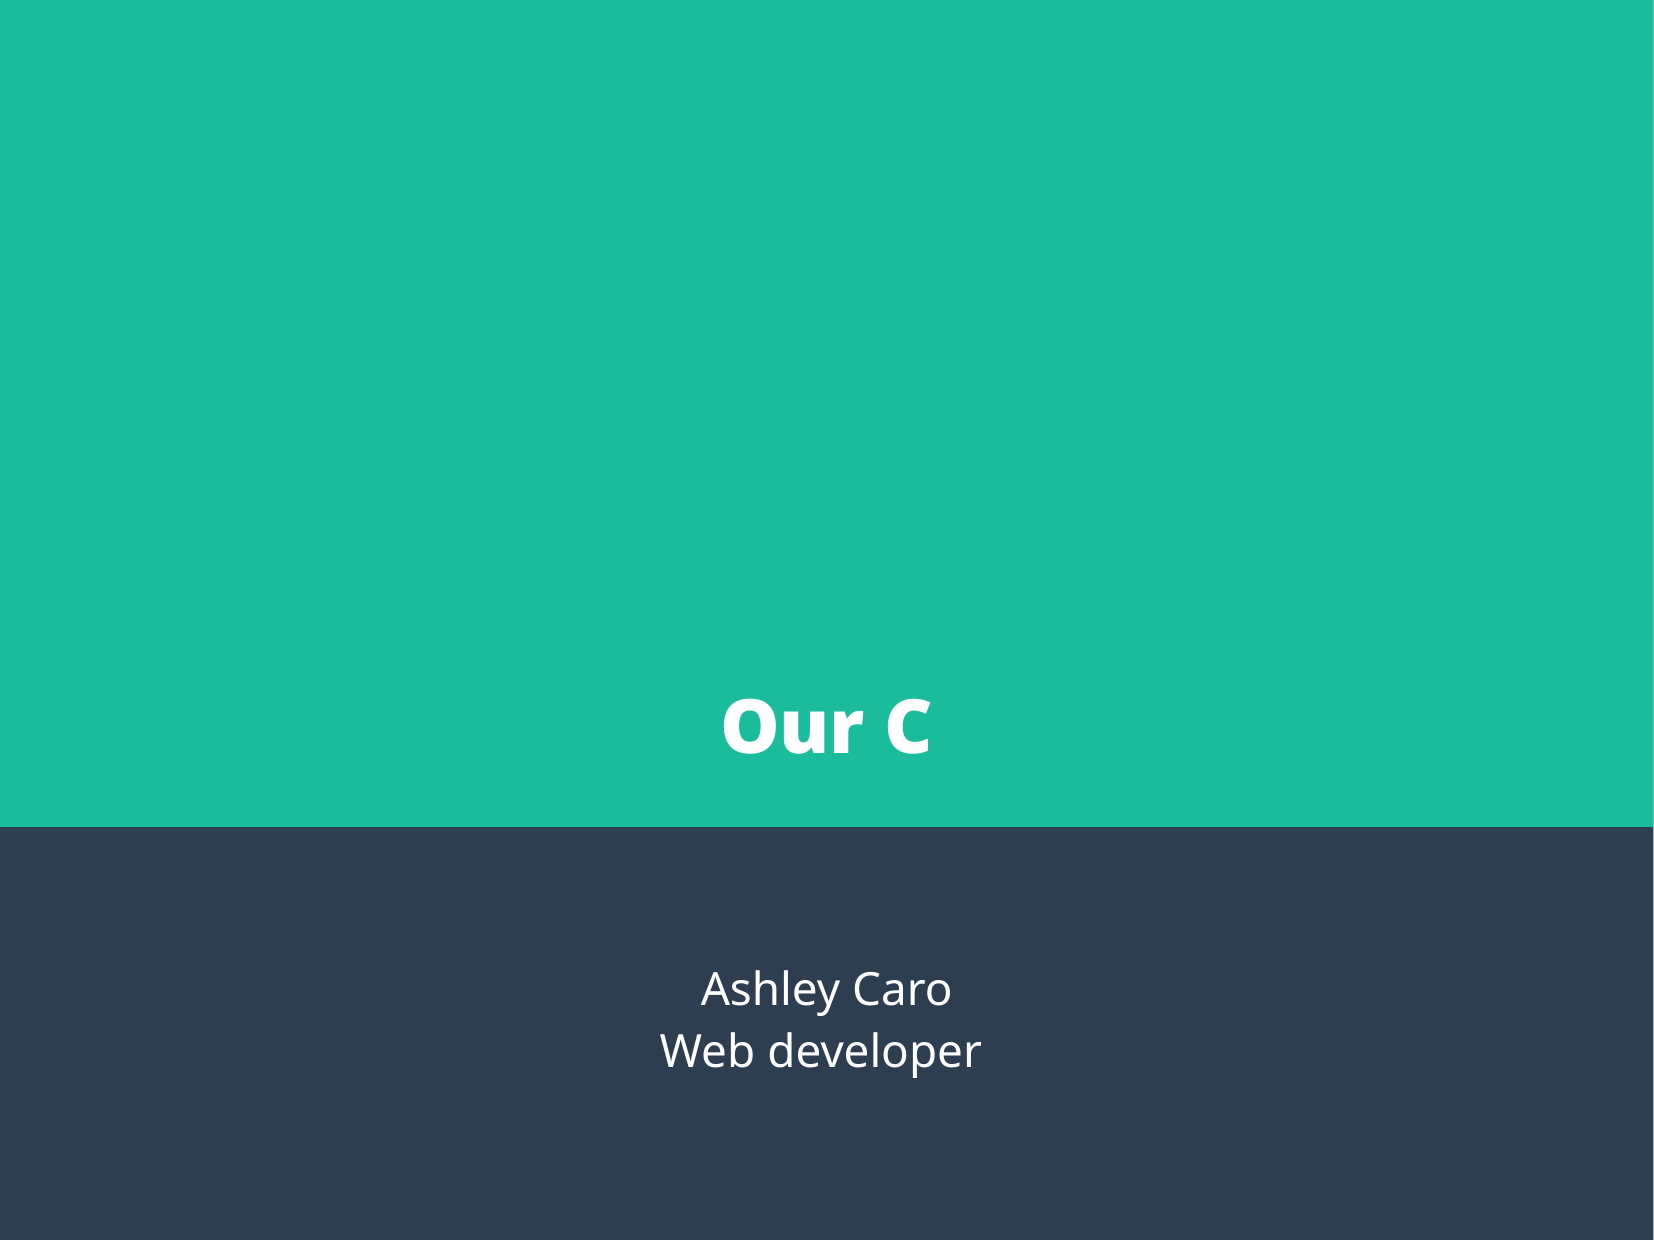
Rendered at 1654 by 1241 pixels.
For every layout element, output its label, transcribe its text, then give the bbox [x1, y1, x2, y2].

subtitle Ashley Caro Web developer [59, 856, 1595, 1182]
title Our C [59, 620, 1595, 778]
